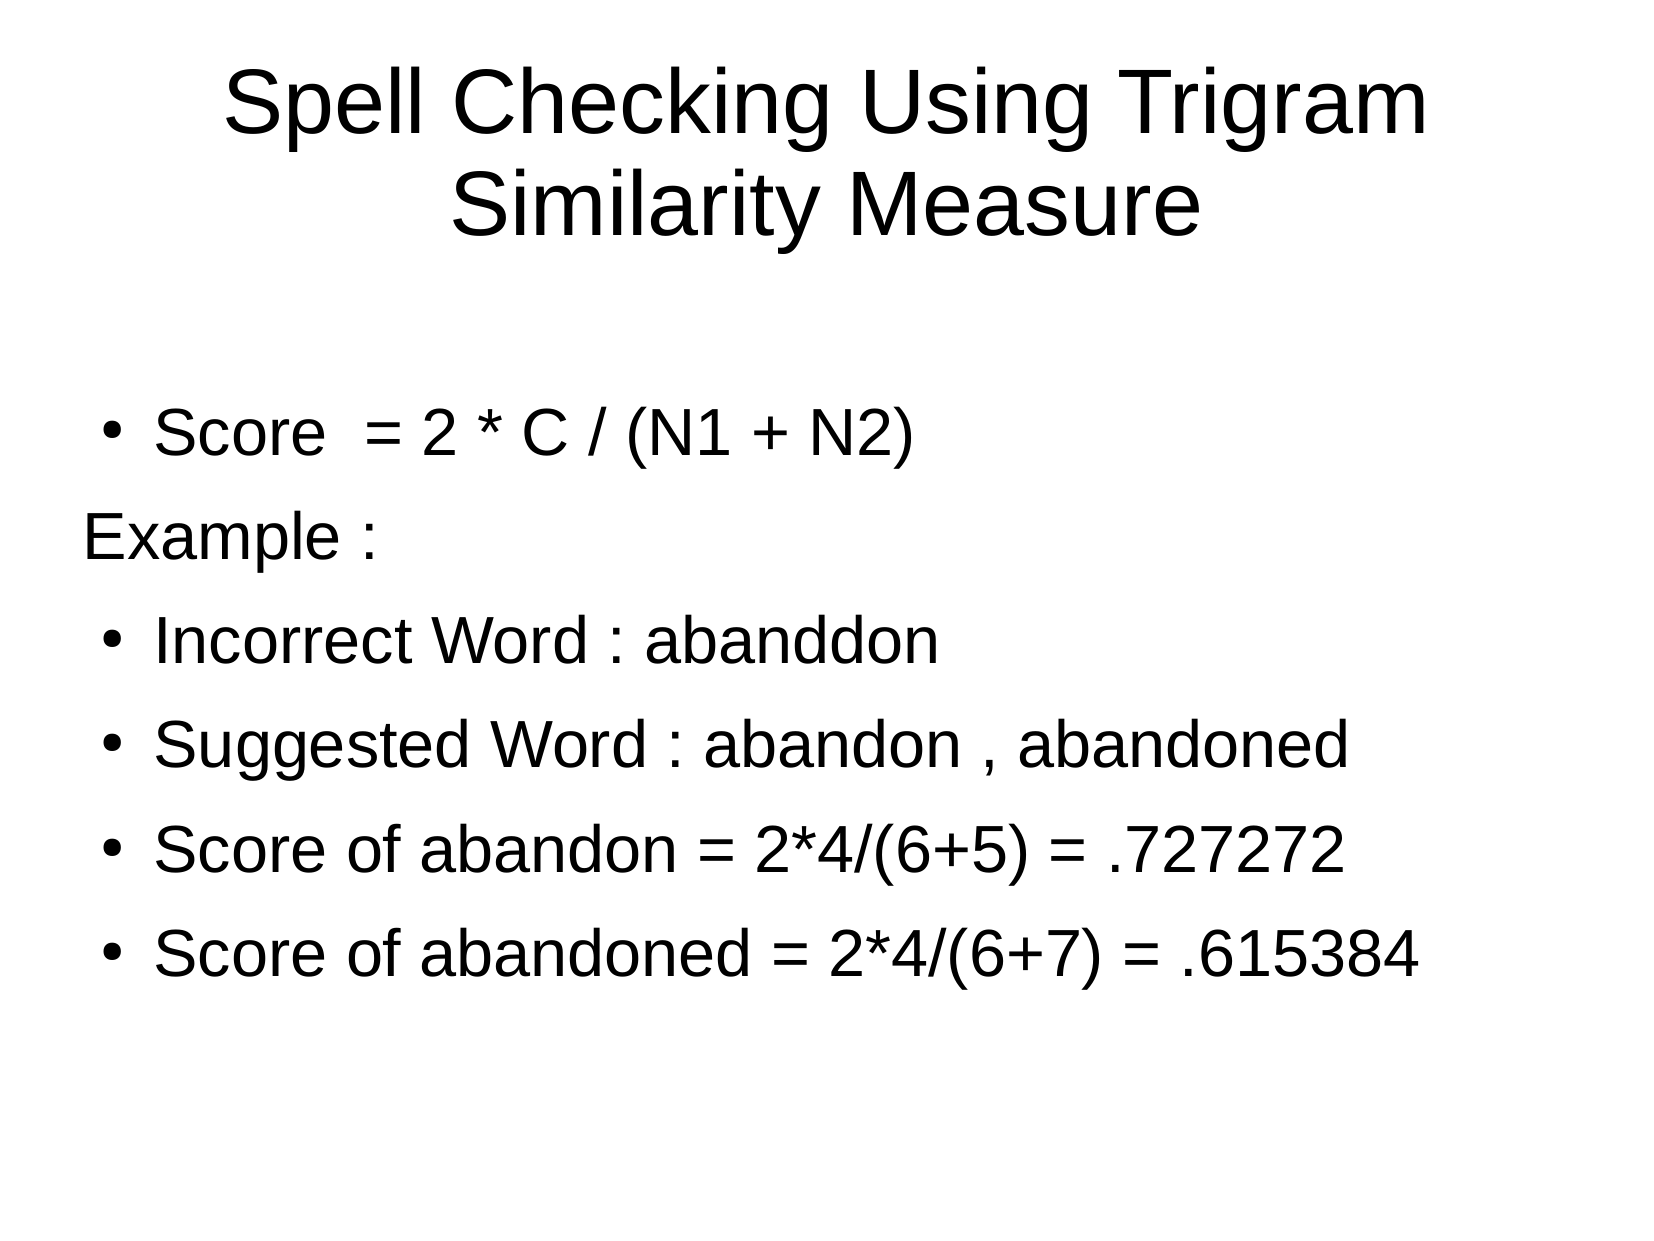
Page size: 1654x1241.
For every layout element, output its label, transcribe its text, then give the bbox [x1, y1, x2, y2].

title Spell Checking Using Trigram Similarity Measure [82, 49, 1571, 257]
list Score = 2 * C / (N1 + N2) Example : Incorrect Word : abanddon Suggested Word : abandon , abandoned Score of abandon = 2*4/(6+5) = .727272 Score of abandoned = 2*4/(6+7) = .615384 [82, 290, 1538, 1010]
